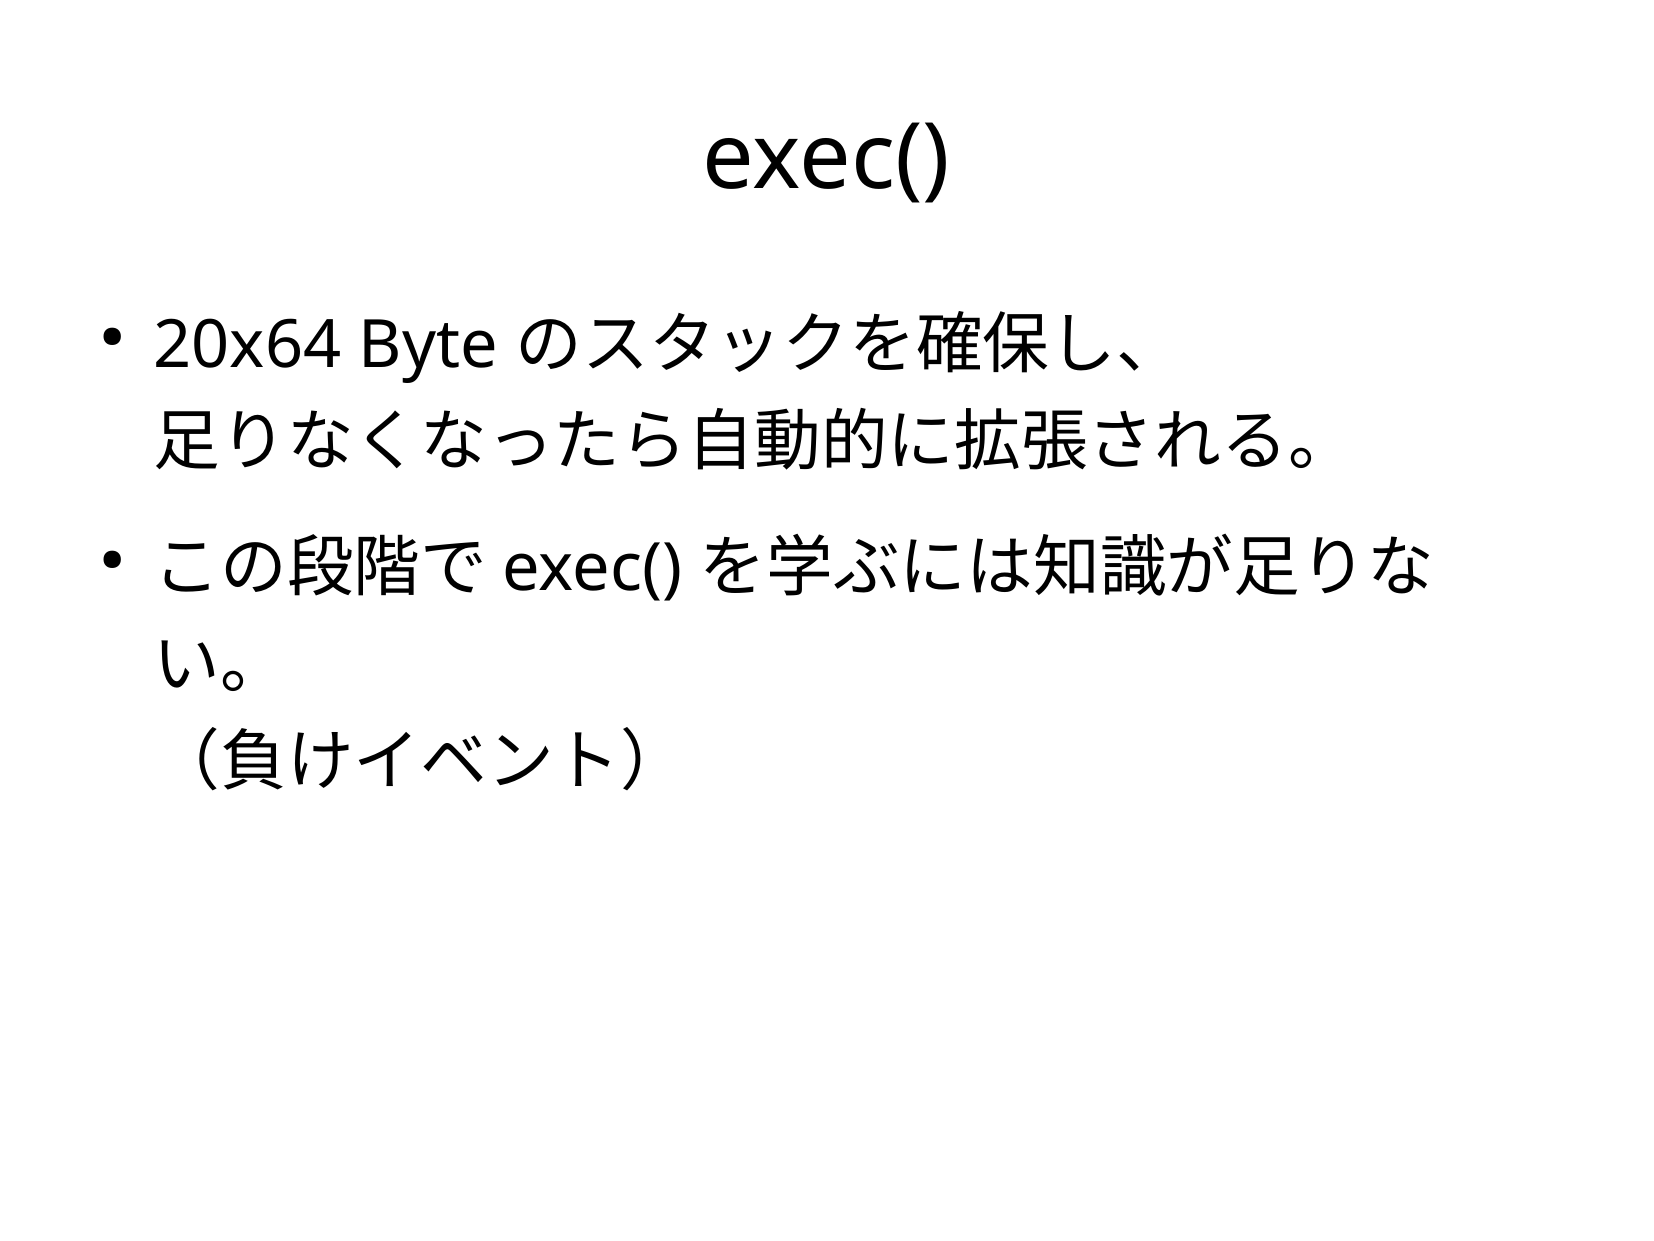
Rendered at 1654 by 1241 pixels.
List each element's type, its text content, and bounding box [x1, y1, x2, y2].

title exec() [82, 49, 1571, 257]
list 20x64 Byte のスタックを確保し、 足りなくなったら自動的に拡張される。 この段階で exec() を学ぶには知識が足りない。 （負けイベント） [82, 290, 1538, 1170]
